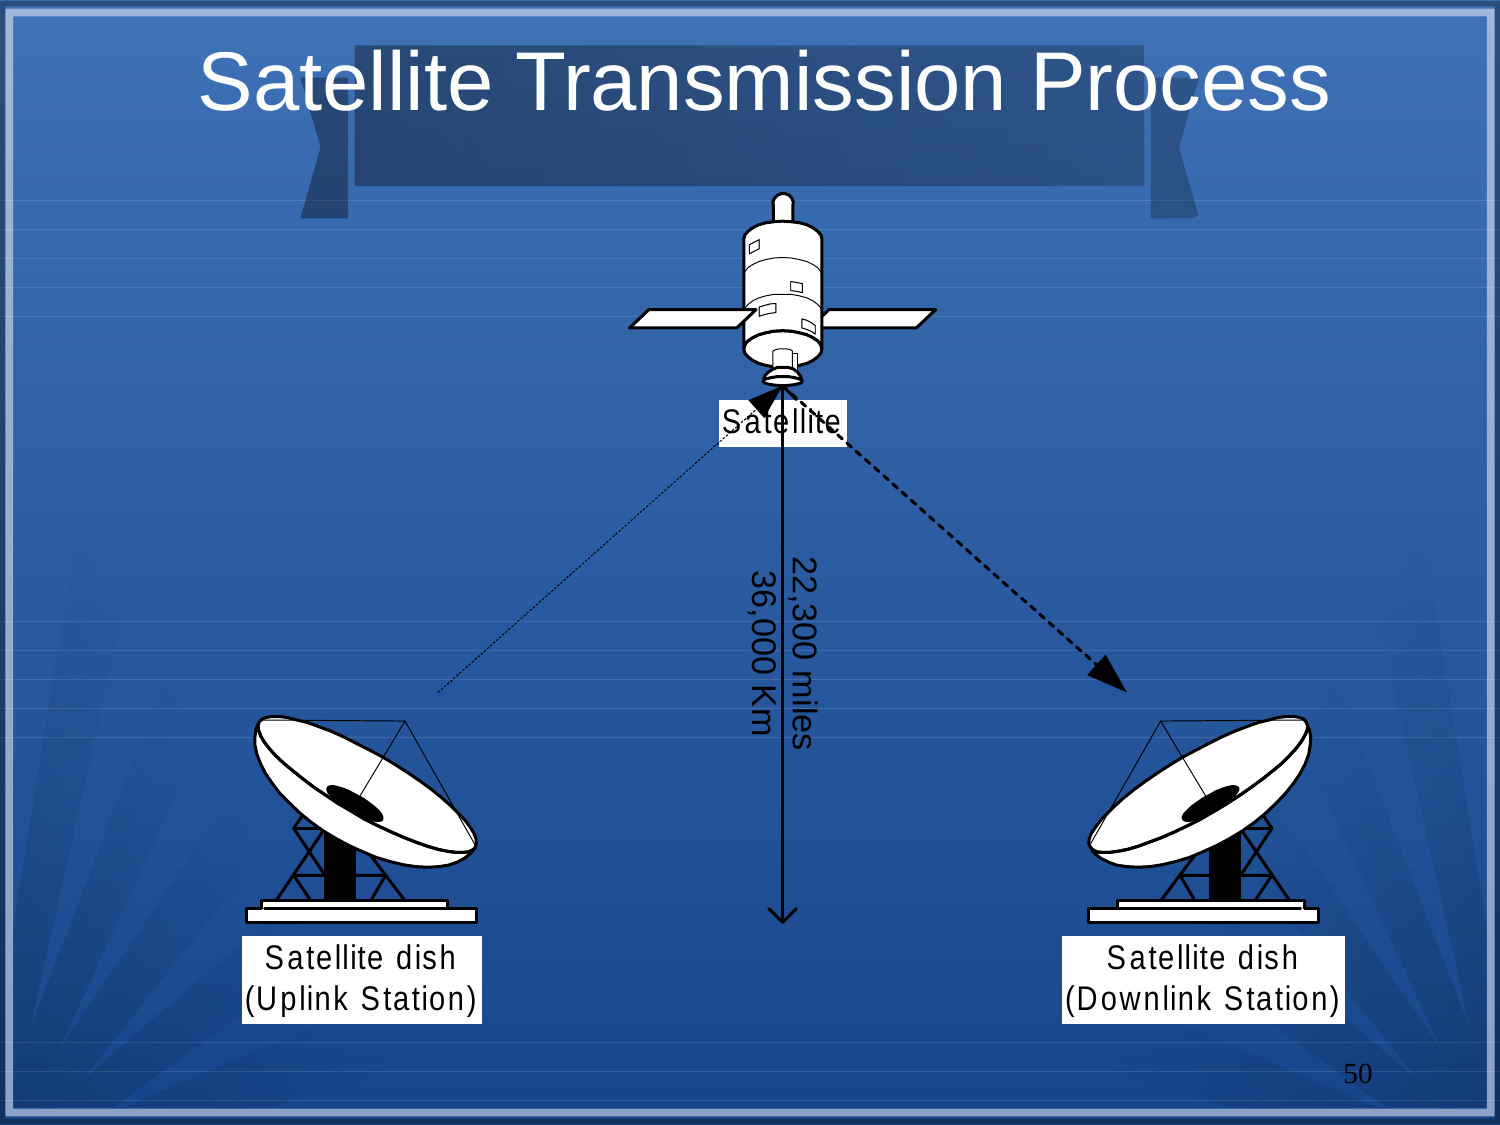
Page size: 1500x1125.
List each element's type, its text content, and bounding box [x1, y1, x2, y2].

text_box 47 [1074, 1050, 1388, 1125]
title Satellite Transmission Process [112, 0, 1388, 175]
picture [191, 187, 1375, 1038]
